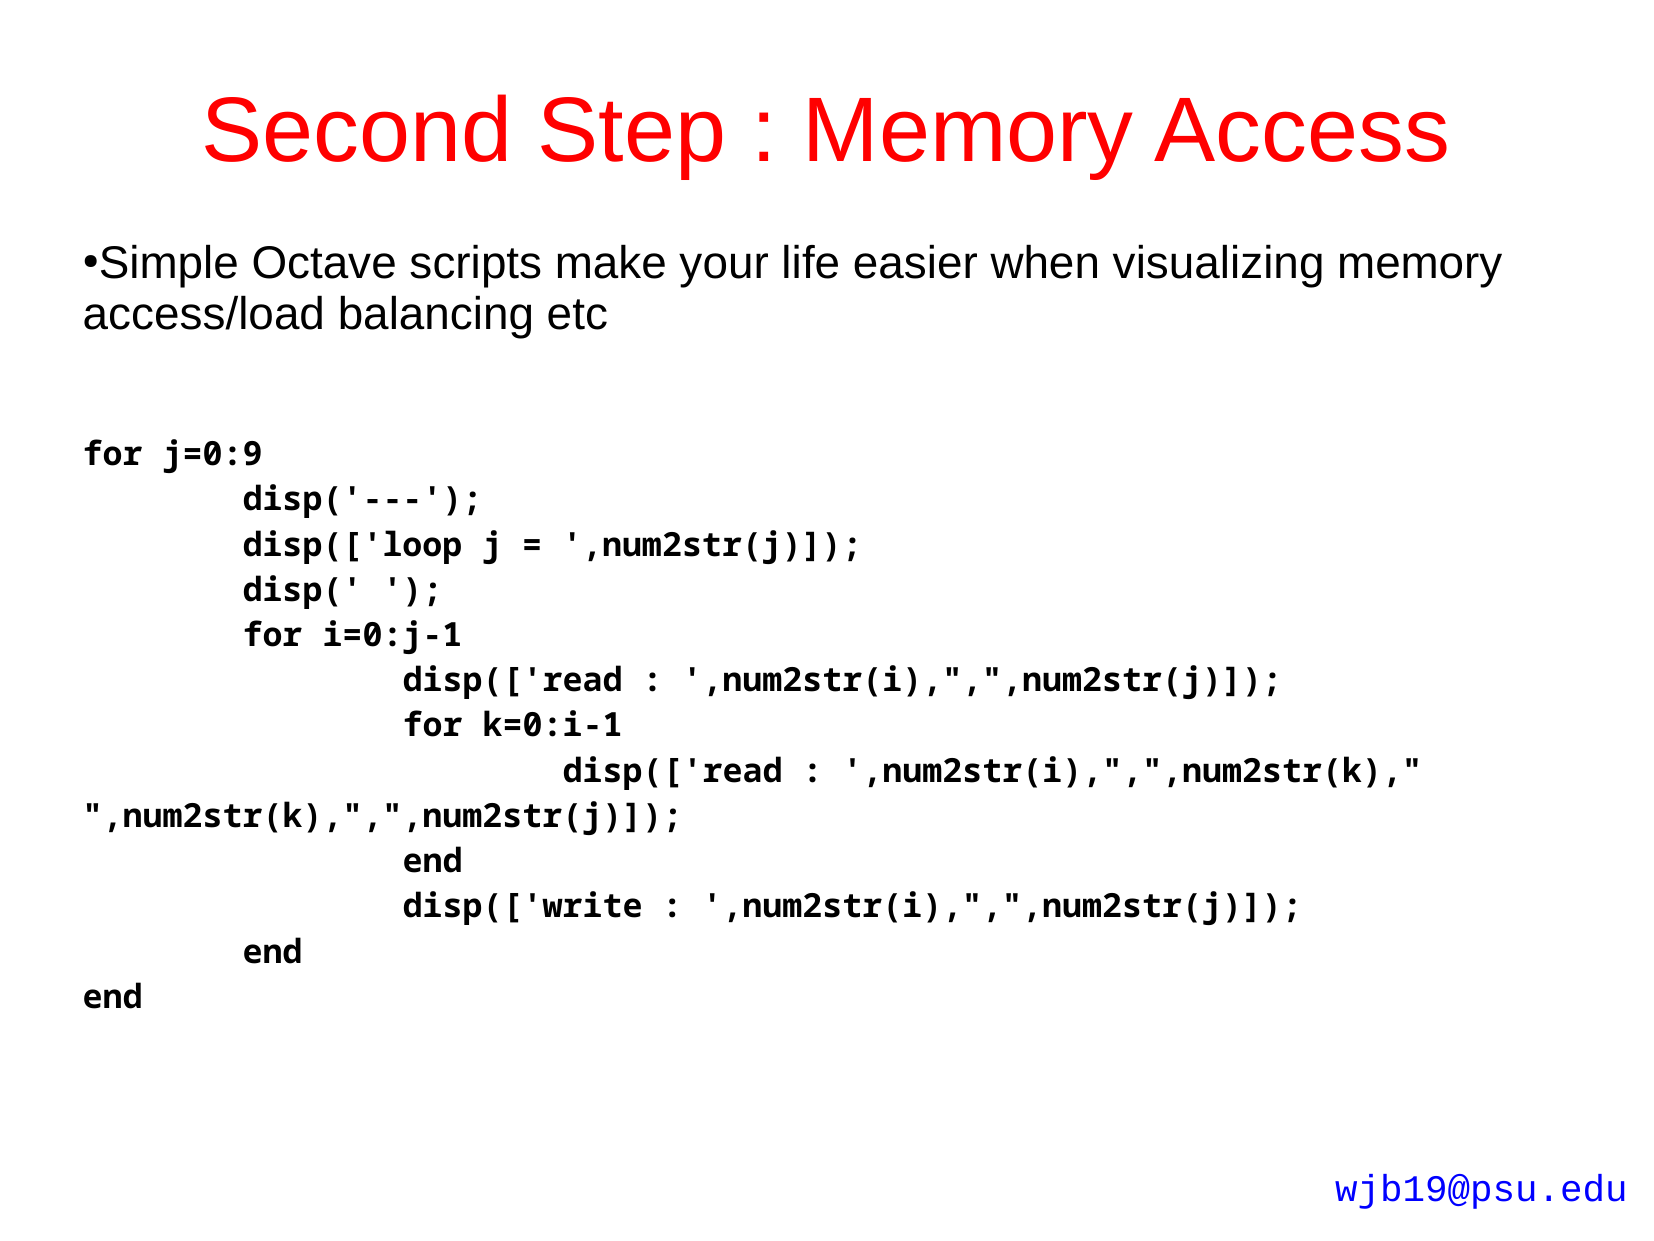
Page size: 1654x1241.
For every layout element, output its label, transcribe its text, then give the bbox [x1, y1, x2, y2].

text_box wjb19@psu.edu [1320, 1162, 1643, 1220]
subtitle Simple Octave scripts make your life easier when visualizing memory access/load balancing etc for j=0:9 disp('---'); disp(['loop j = ',num2str(j)]); disp(' '); for i=0:j-1 disp(['read : ',num2str(i),",",num2str(j)]); for k=0:i-1 disp(['read : ',num2str(i),",",num2str(k)," ",num2str(k),",",num2str(j)]); end disp(['write : ',num2str(i),",",num2str(j)]); end end [82, 237, 1571, 1056]
title Second Step : Memory Access [82, 25, 1571, 233]
